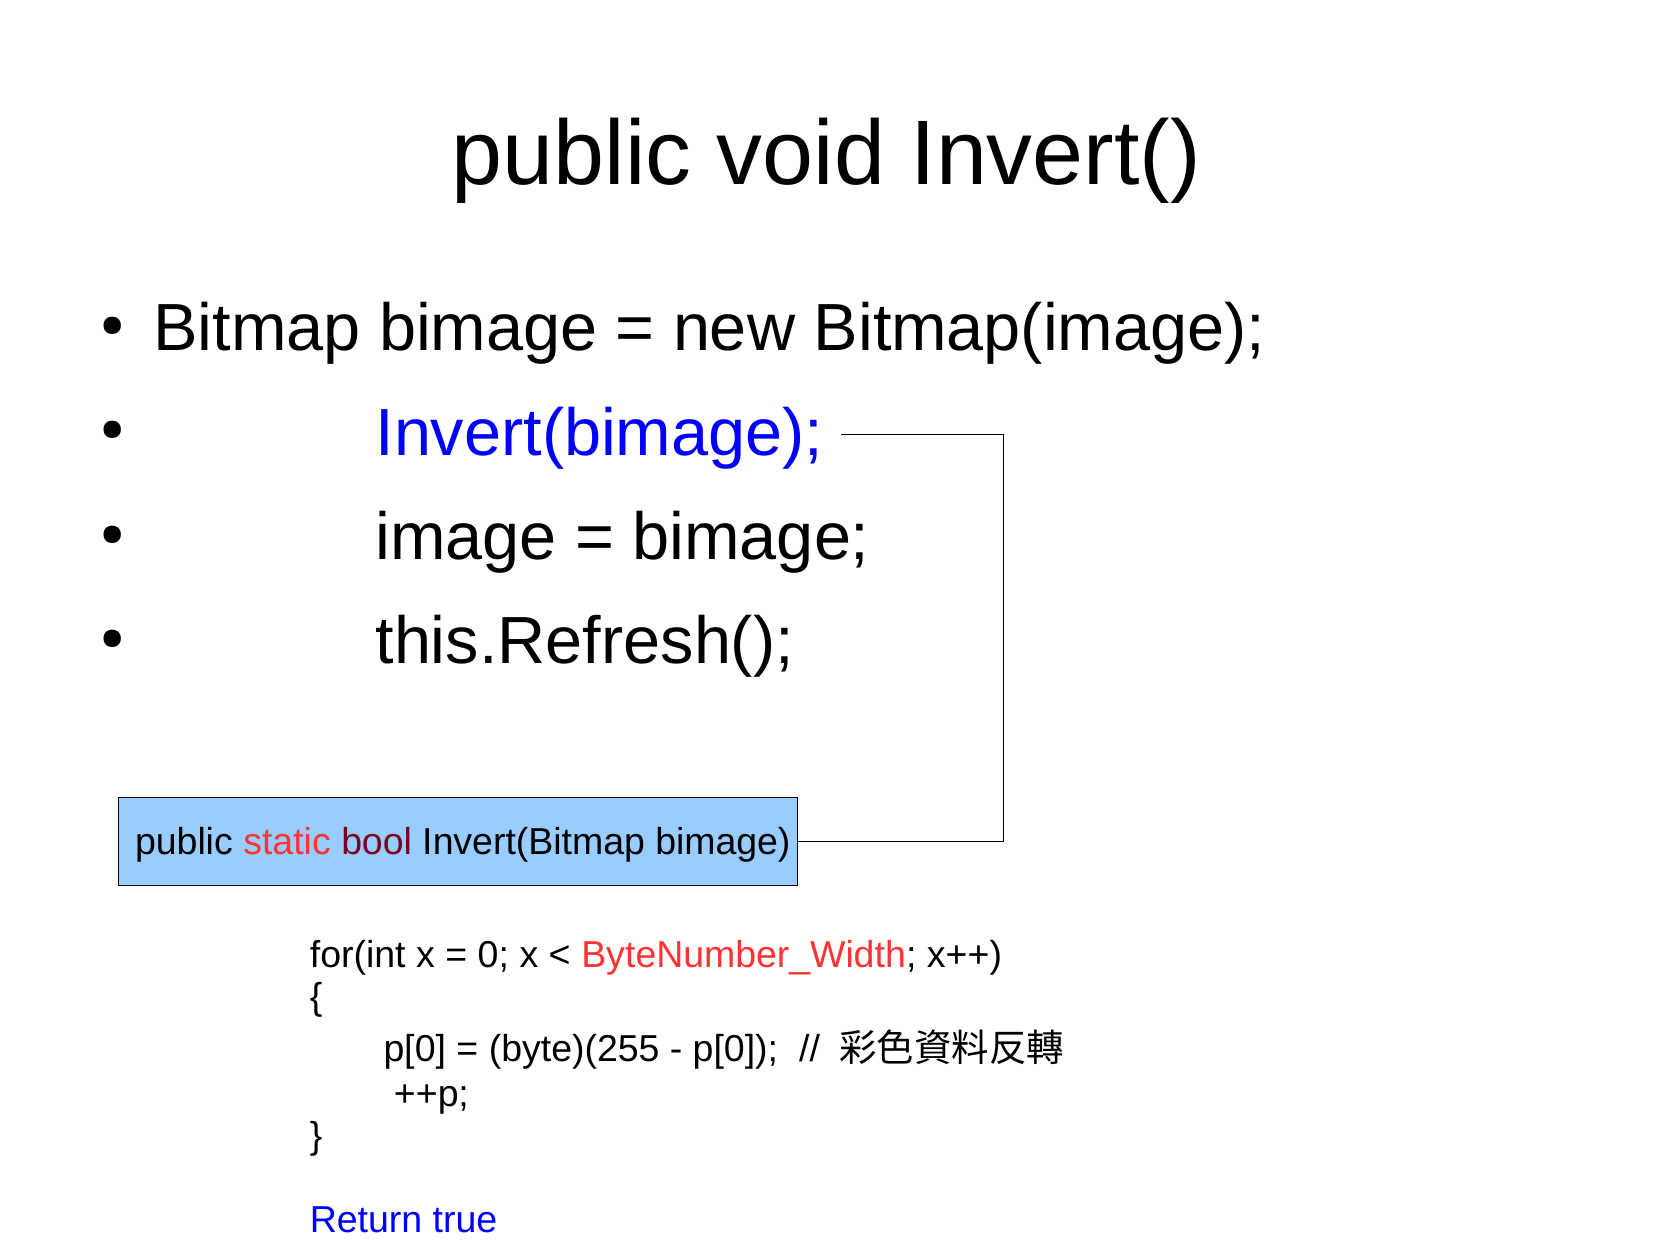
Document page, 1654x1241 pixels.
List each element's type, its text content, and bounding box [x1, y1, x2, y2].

text_box public static bool Invert(Bitmap bimage) [118, 797, 798, 886]
text_box for(int x = 0; x < ByteNumber_Width; x++) { p[0] = (byte)(255 - p[0]); // 彩色資料反轉 ++p; } Return true [295, 926, 1447, 1236]
list Bitmap bimage = new Bitmap(image); Invert(bimage); image = bimage; this.Refresh(); [82, 290, 1571, 1109]
title public void Invert() [82, 49, 1571, 257]
